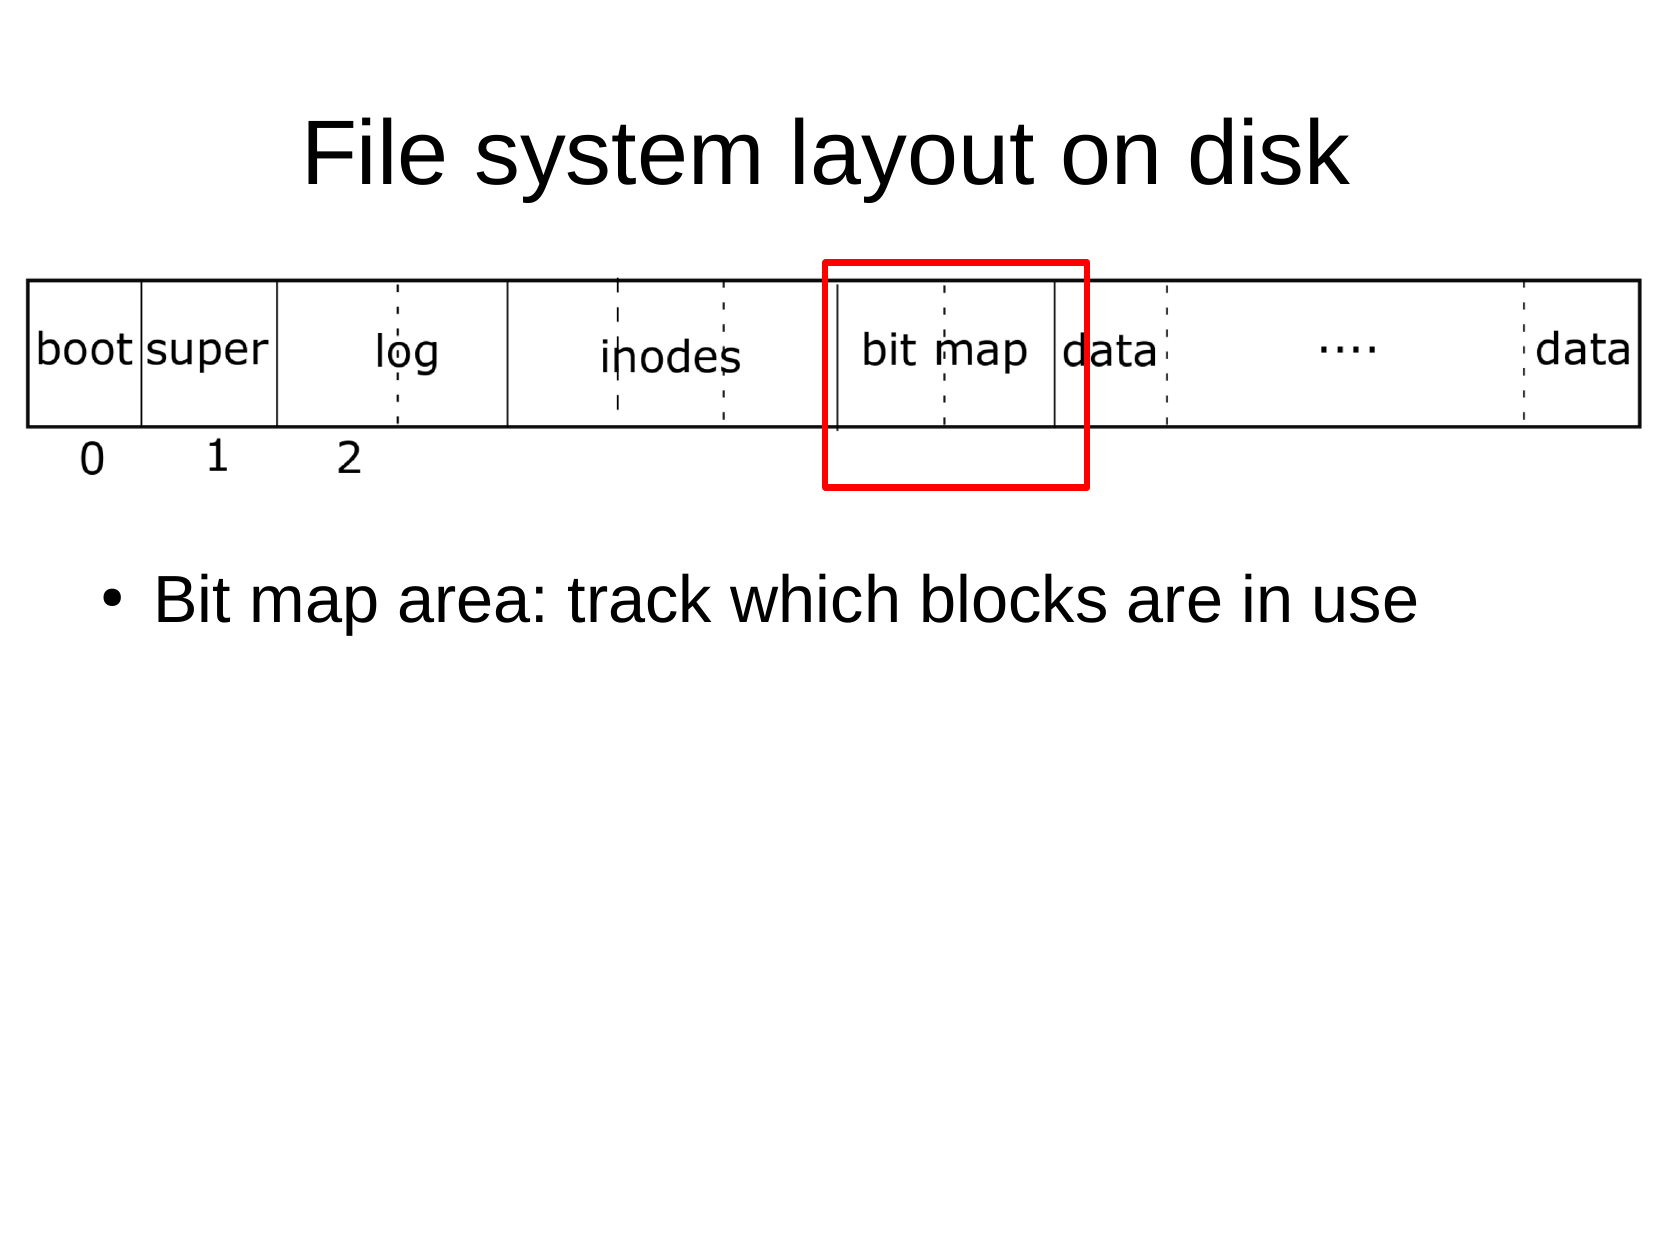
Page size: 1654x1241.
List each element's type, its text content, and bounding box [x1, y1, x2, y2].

picture [4, 257, 1654, 488]
title File system layout on disk [82, 49, 1571, 257]
picture [828, 266, 1084, 484]
list Bit map area: track which blocks are in use [82, 562, 1571, 1163]
